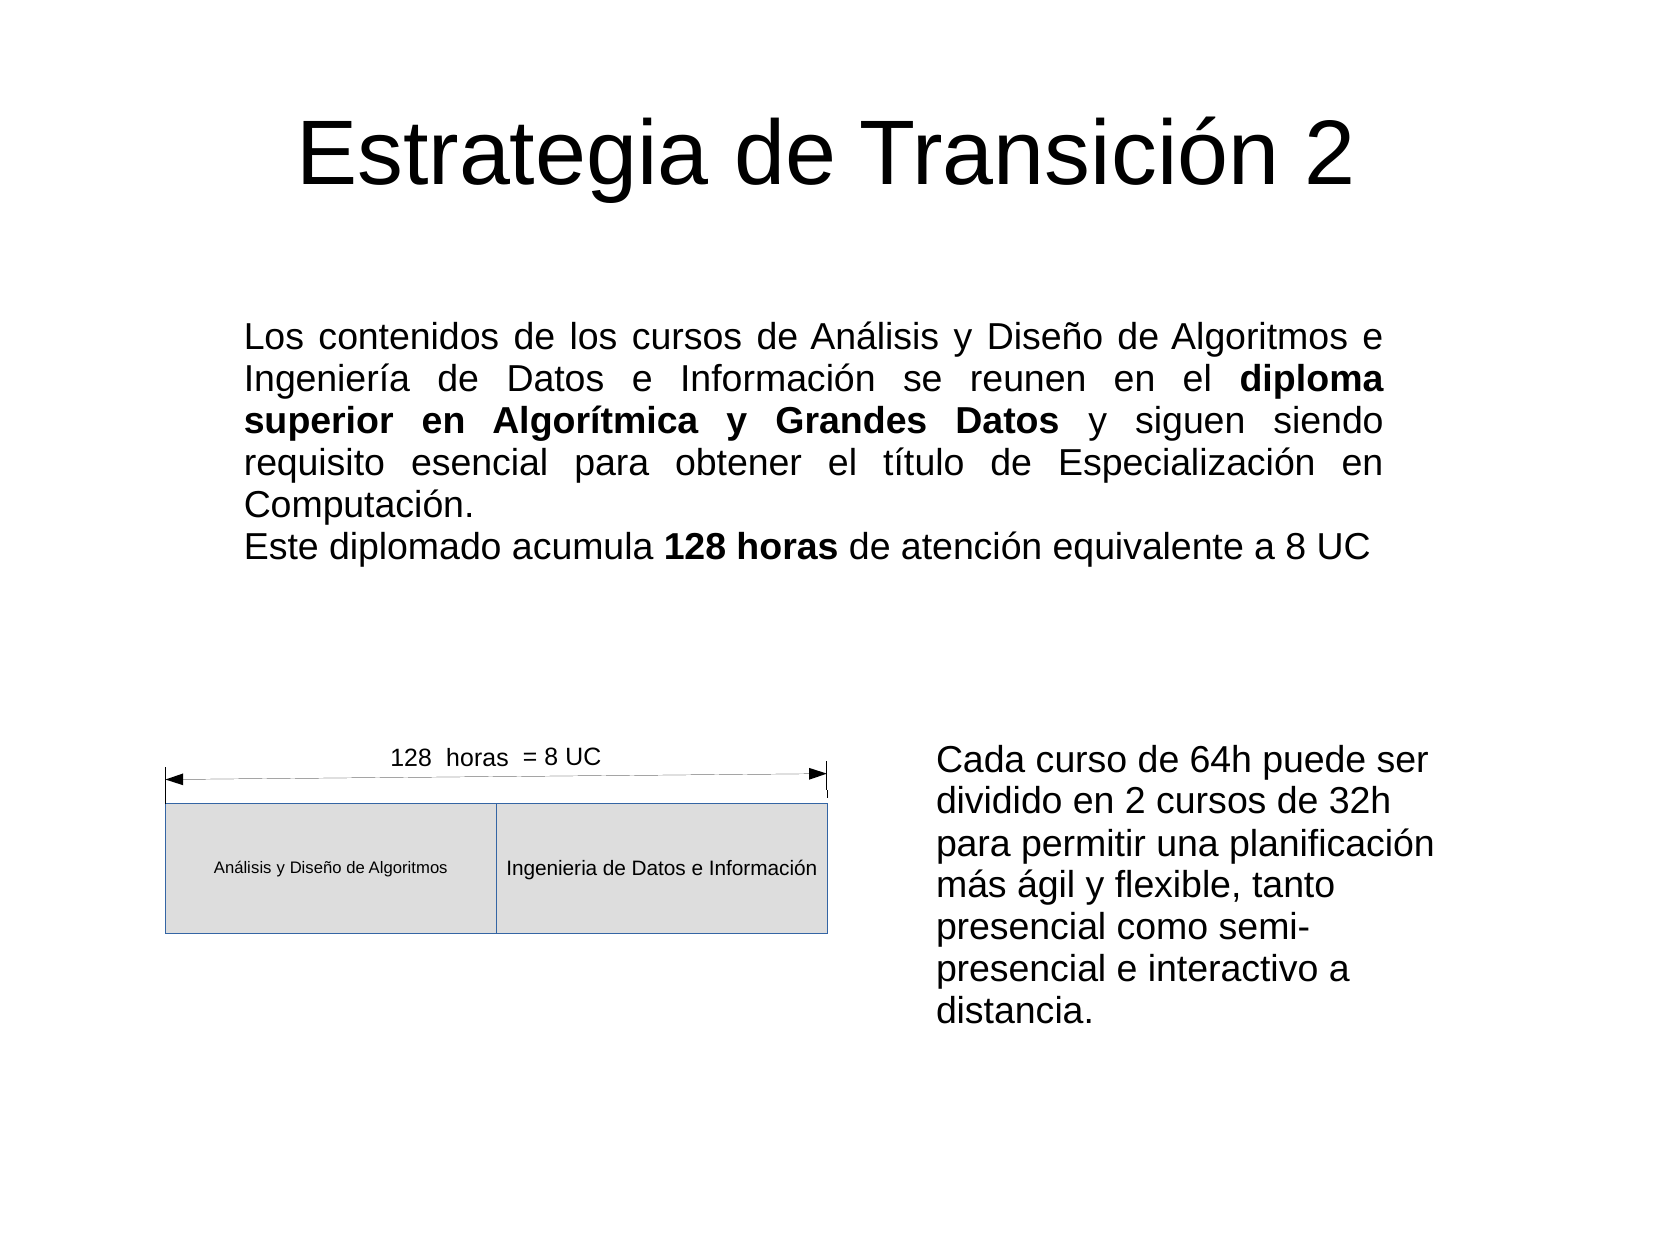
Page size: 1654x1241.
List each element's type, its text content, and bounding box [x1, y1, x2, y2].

title Estrategia de Transición 2 [82, 49, 1571, 257]
text_box Los contenidos de los cursos de Análisis y Diseño de Algoritmos e Ingeniería de Datos e Información se reunen en el diploma superior en Algorítmica y Grandes Datos y siguen siendo requisito esencial para obtener el título de Especialización en Computación. Este diplomado acumula 128 horas de atención equivalente a 8 UC [228, 308, 1399, 576]
text_box Análisis y Diseño de Algoritmos [165, 803, 496, 934]
text_box Cada curso de 64h puede ser dividido en 2 cursos de 32h para permitir una planificación más ágil y flexible, tanto presencial como semi-presencial e interactivo a distancia. [921, 730, 1489, 1040]
text_box Ingenieria de Datos e Información [496, 803, 828, 934]
